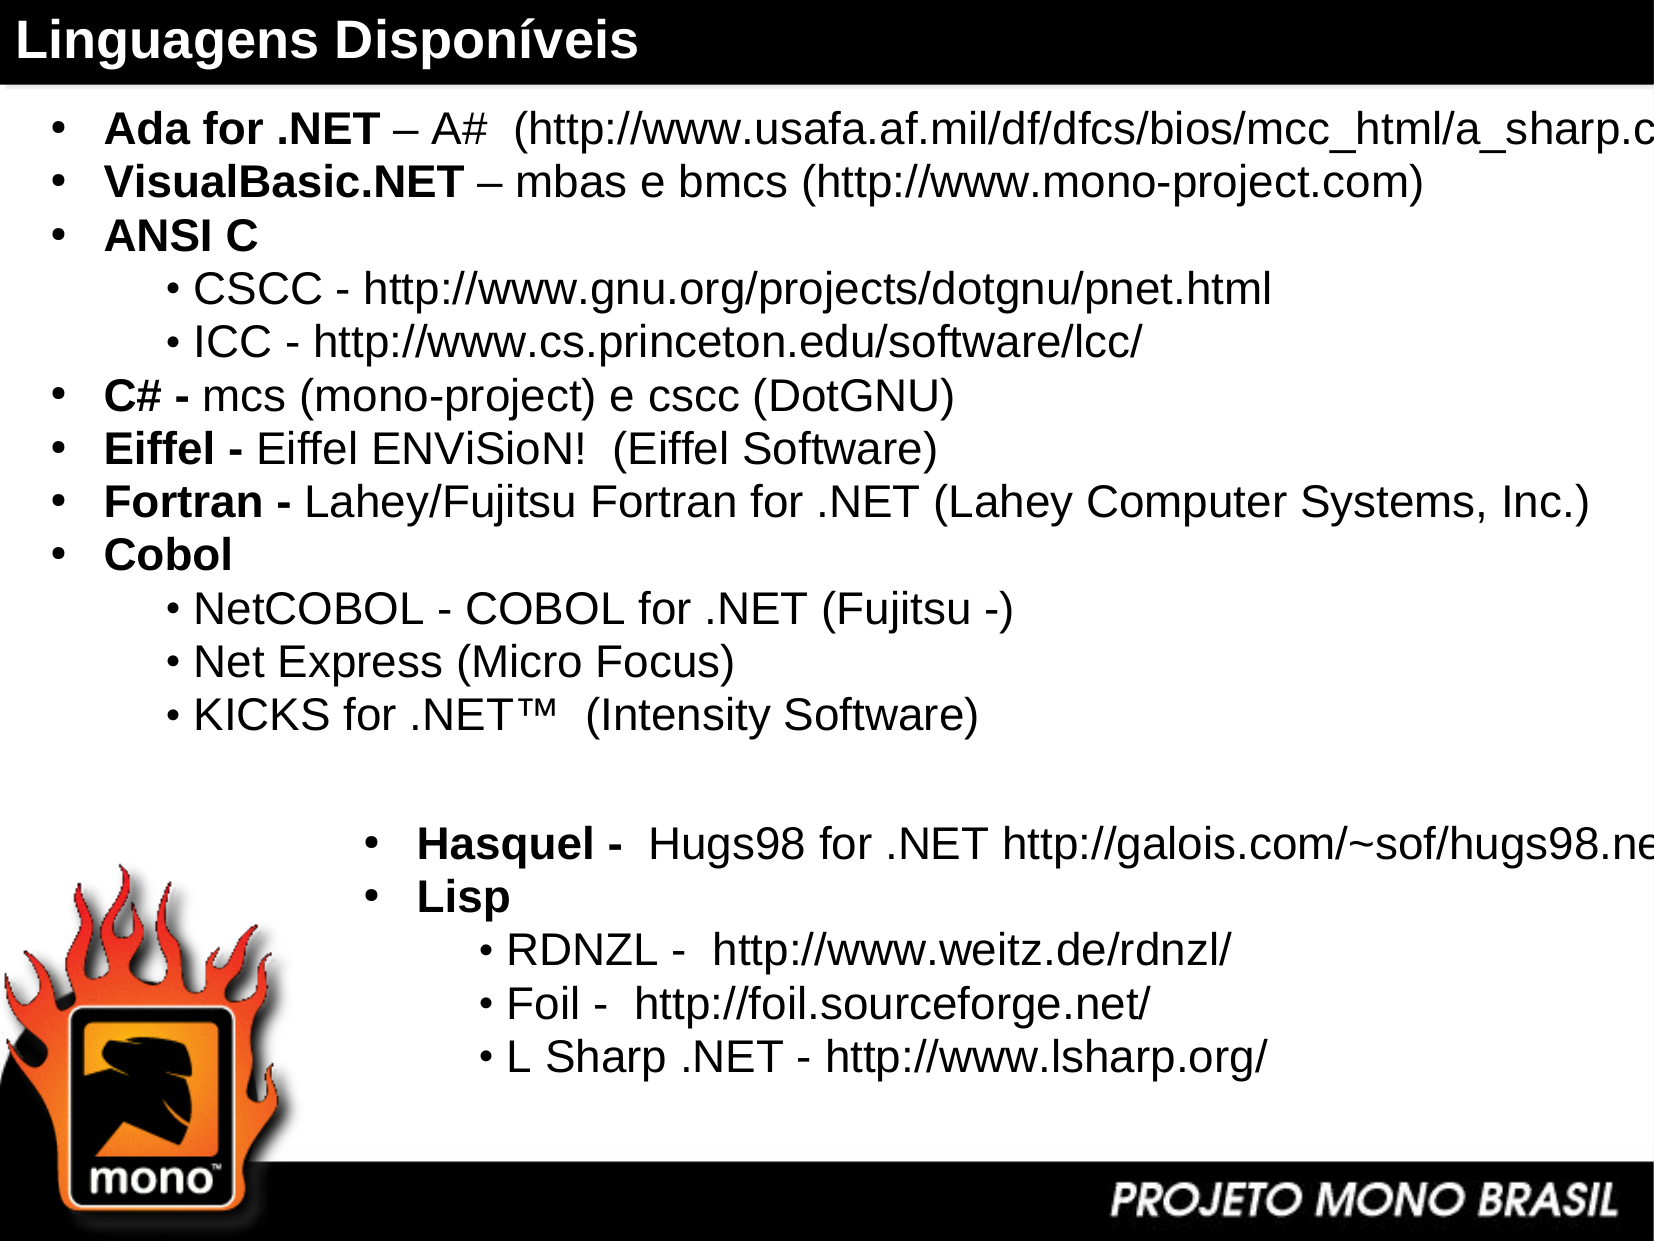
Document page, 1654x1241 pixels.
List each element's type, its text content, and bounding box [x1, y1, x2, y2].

text_box Hasquel - Hugs98 for .NET http://galois.com/~sof/hugs98.net/ Lisp RDNZL - http://www.weitz.de/rdnzl/ Foil - http://foil.sourceforge.net/ L Sharp .NET - http://www.lsharp.org/ [328, 817, 1654, 1083]
picture [0, 85, 1654, 1241]
text_box Linguagens Disponíveis [0, 13, 641, 70]
text_box Ada for .NET – A# (http://www.usafa.af.mil/df/dfcs/bios/mcc_html/a_sharp.cfm) VisualBasic.NET – mbas e bmcs (http://www.mono-project.com) ANSI C CSCC - http://www.gnu.org/projects/dotgnu/pnet.html ICC - http://www.cs.princeton.edu/software/lcc/ C# - mcs (mono-project) e cscc (DotGNU) Eiffel - Eiffel ENViSioN! (Eiffel Software) Fortran - Lahey/Fujitsu Fortran for .NET (Lahey Computer Systems, Inc.) Cobol NetCOBOL - COBOL for .NET (Fujitsu -) Net Express (Micro Focus) KICKS for .NET™ (Intensity Software) [15, 102, 1654, 741]
picture [347, 1083, 1654, 1241]
